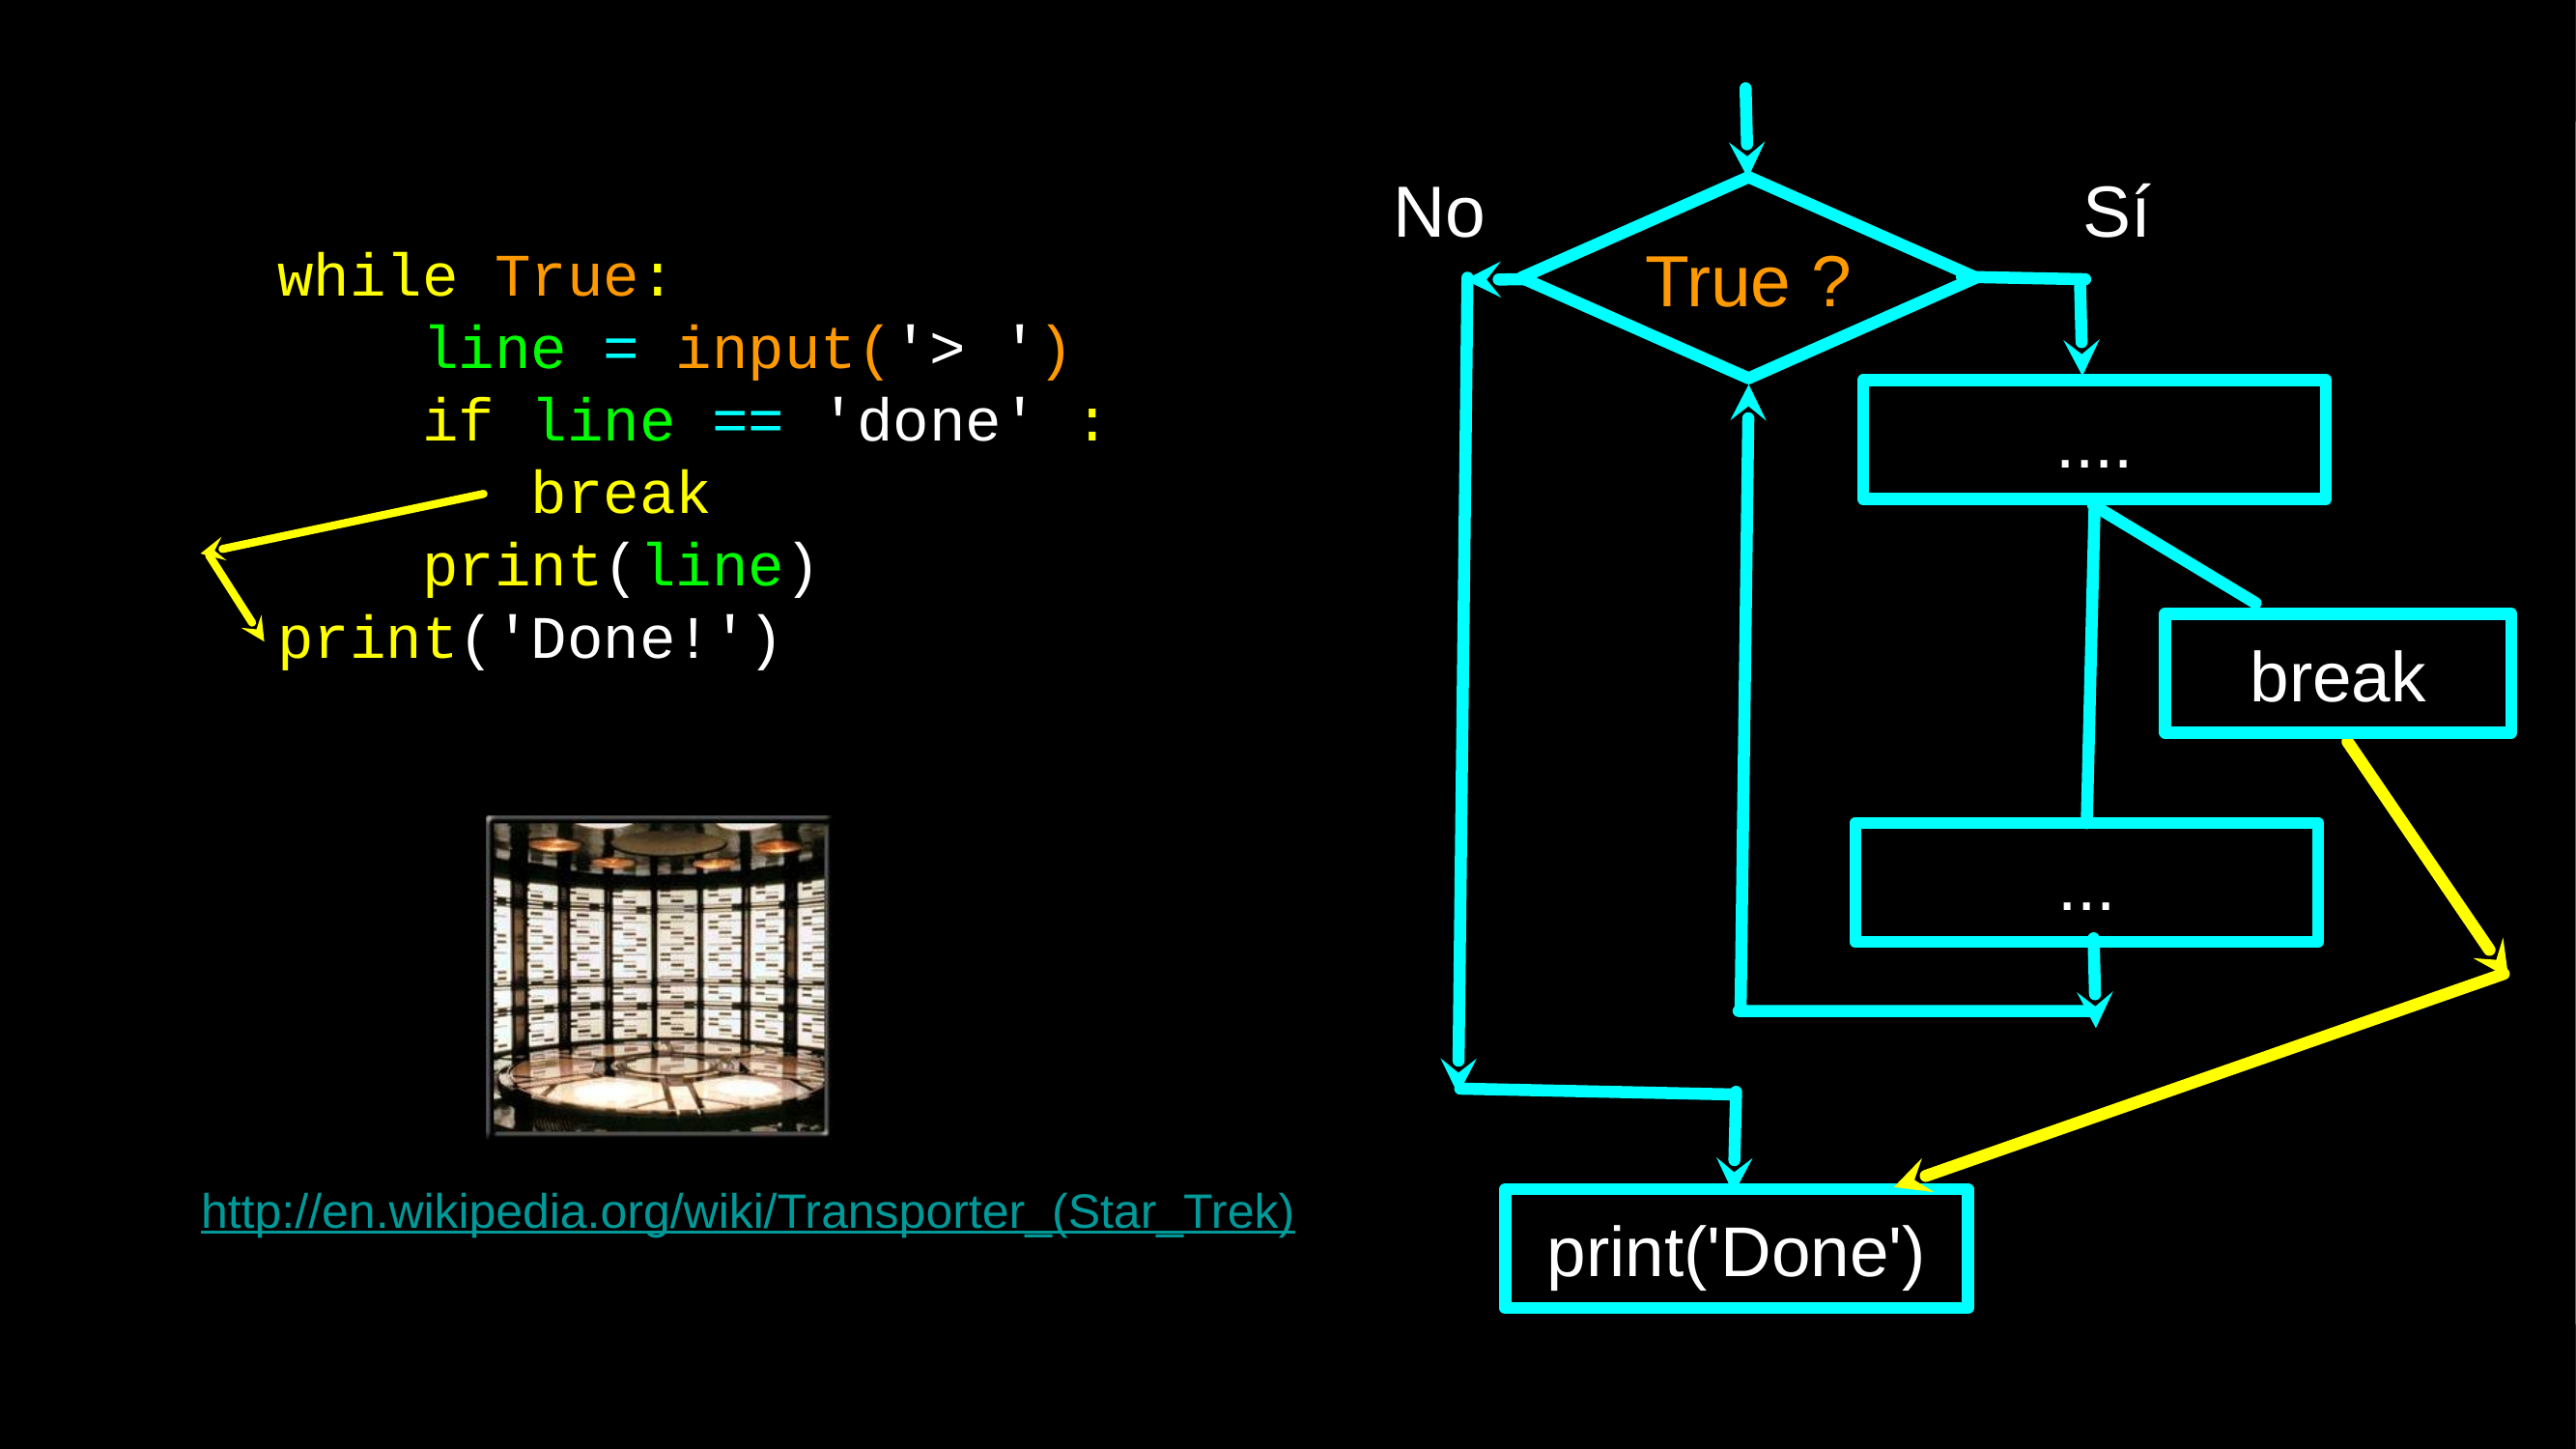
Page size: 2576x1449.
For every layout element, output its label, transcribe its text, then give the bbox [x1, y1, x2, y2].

text_box No [1381, 158, 1497, 258]
picture [486, 815, 833, 1140]
text_box True ? [1530, 177, 1965, 379]
text_box print('Done') [1505, 1189, 1968, 1309]
text_box while True: line = input('> ') if line == 'done' : break print(line) print('Done!') [277, 189, 1317, 717]
text_box .... [1863, 380, 2327, 499]
text_box break [2165, 613, 2511, 733]
text_box Sí [2033, 158, 2200, 258]
text_box ... [1854, 823, 2318, 942]
text_box http://en.wikipedia.org/wiki/Transporter_(Star_Trek) [66, 1166, 1431, 1252]
